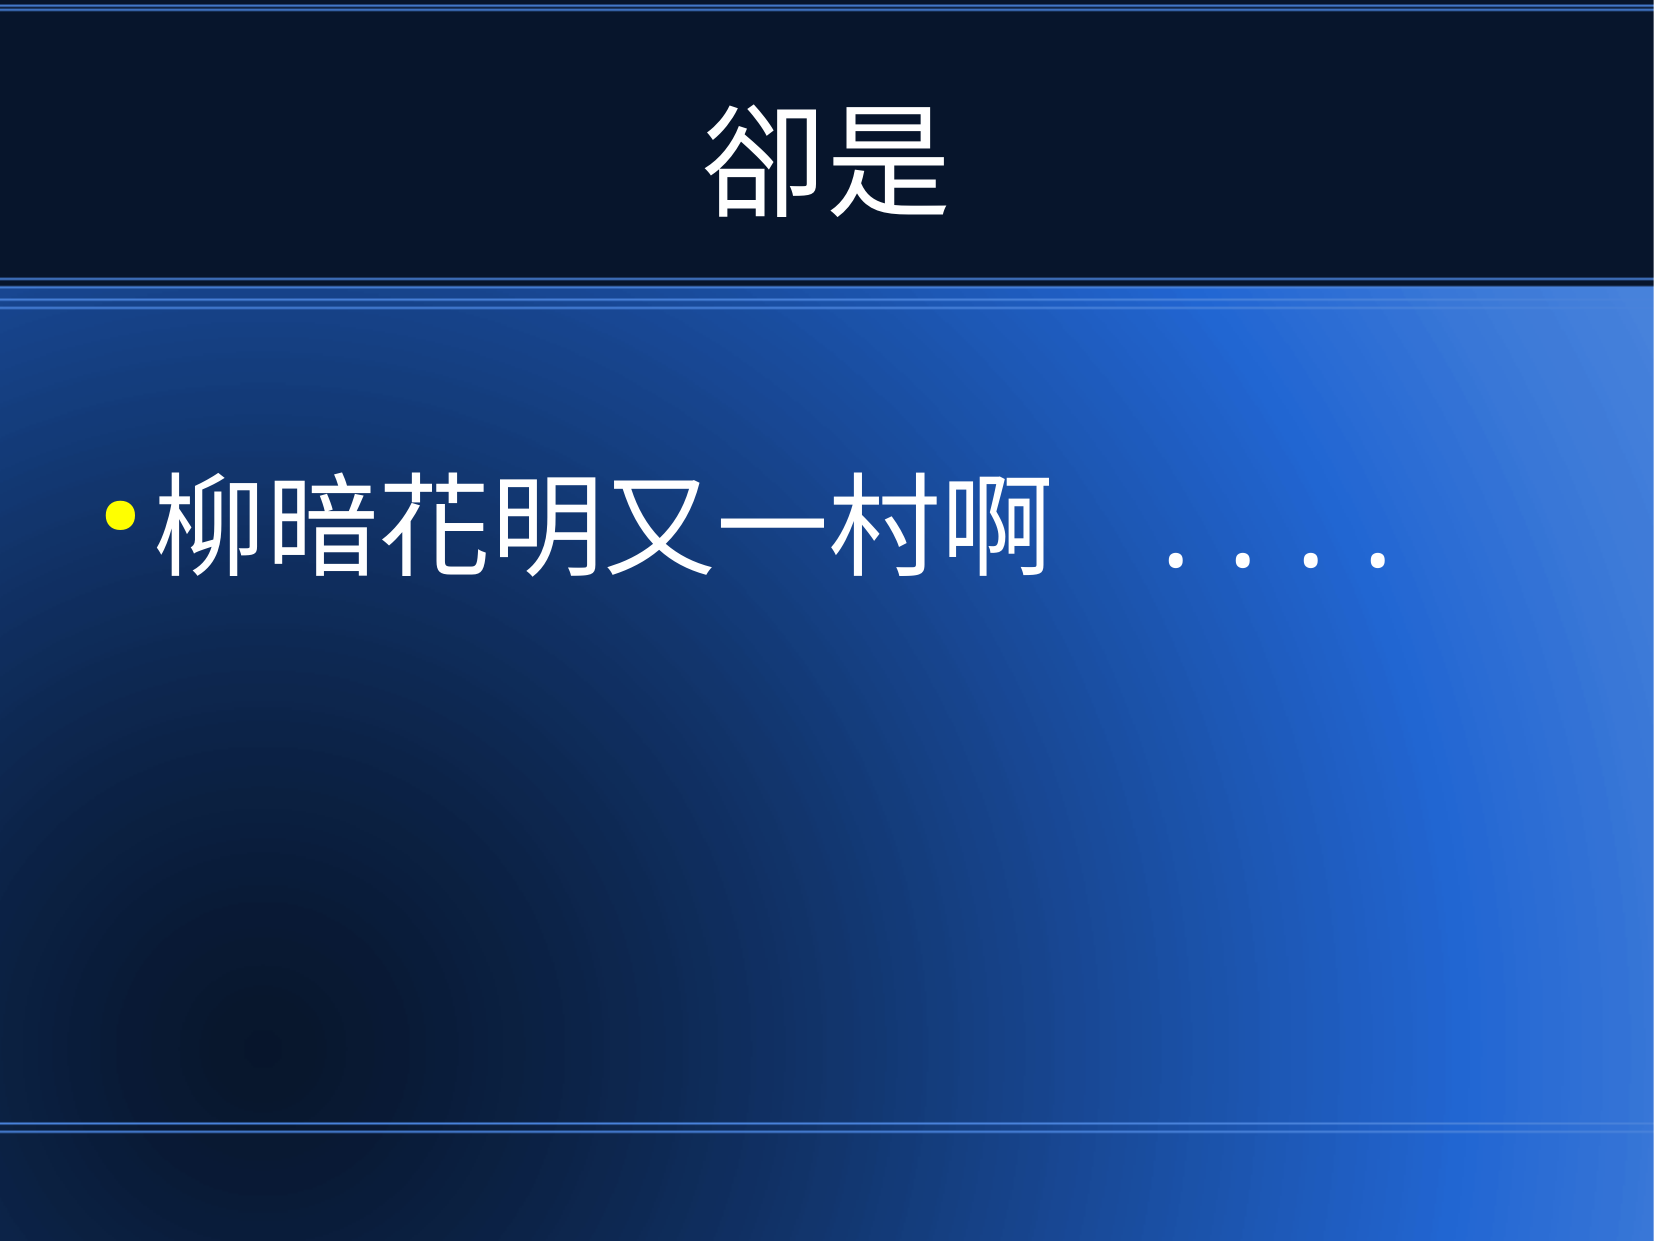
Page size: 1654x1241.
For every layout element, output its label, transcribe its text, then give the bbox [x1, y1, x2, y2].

list 柳暗花明又一村啊 .... [82, 355, 1571, 1241]
title 卻是 [82, 49, 1571, 257]
picture [0, 0, 1654, 1241]
